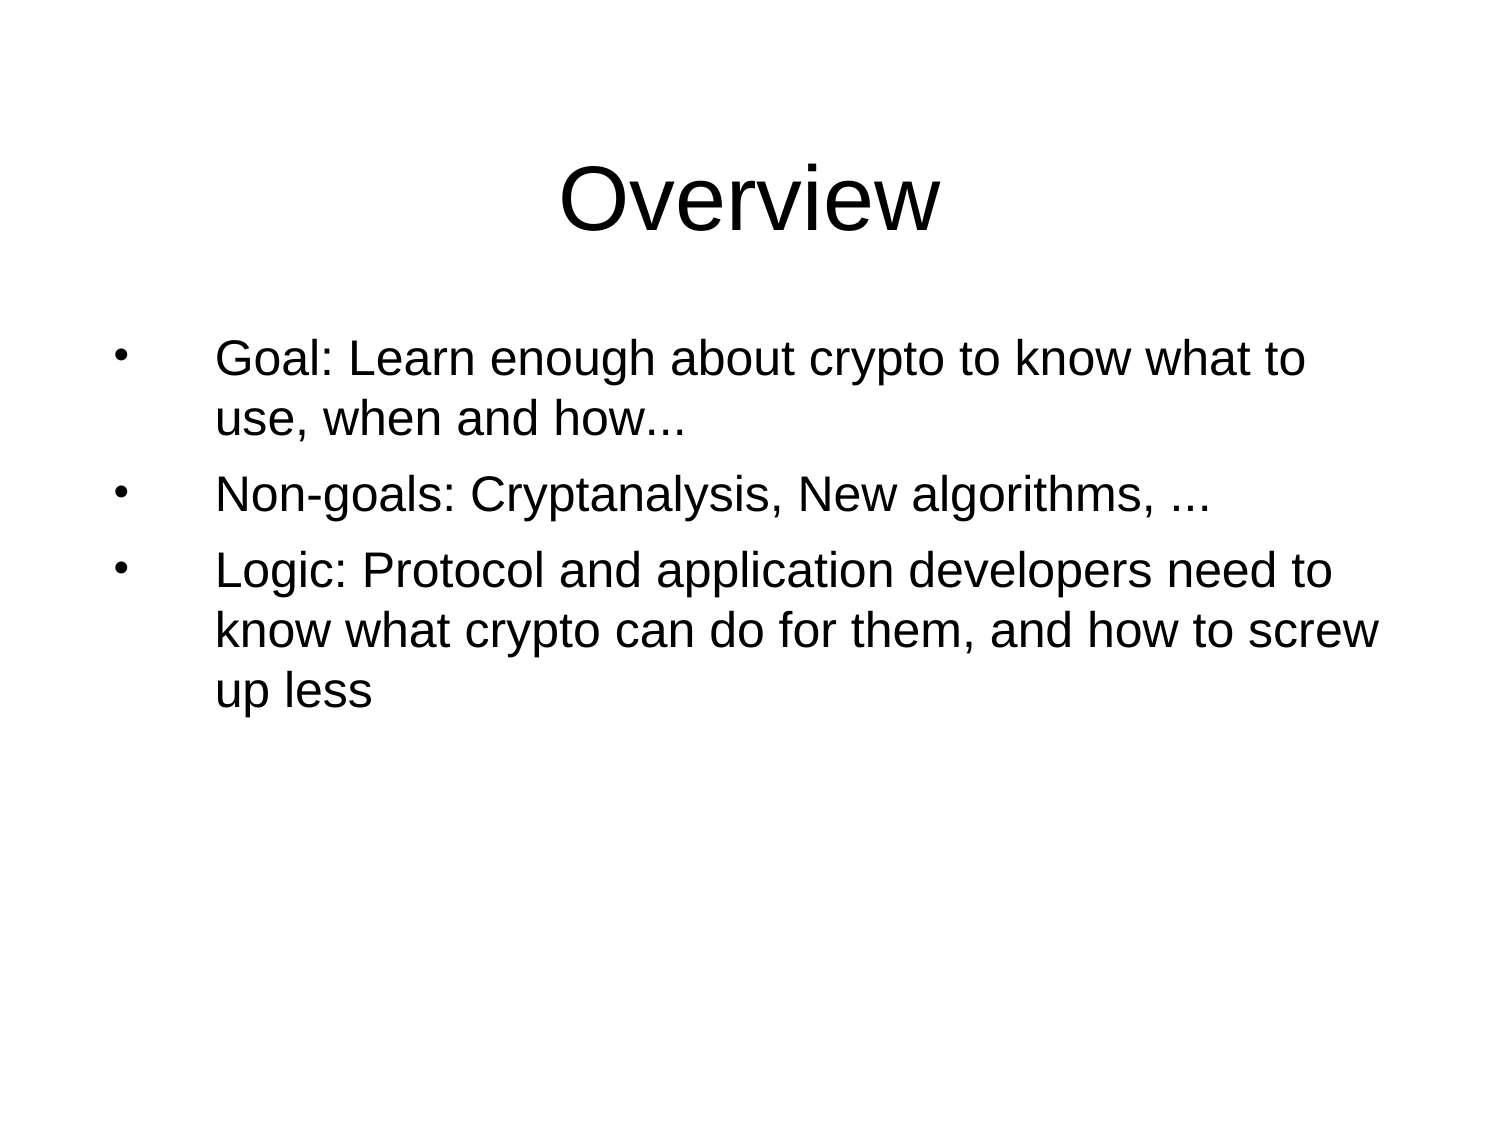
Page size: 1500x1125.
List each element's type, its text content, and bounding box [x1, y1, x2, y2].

list Goal: Learn enough about crypto to know what to use, when and how... Non-goals: Cryptanalysis, New algorithms, ... Logic: Protocol and application developers need to know what crypto can do for them, and how to screw up less [112, 324, 1387, 985]
title Overview [112, 99, 1387, 287]
